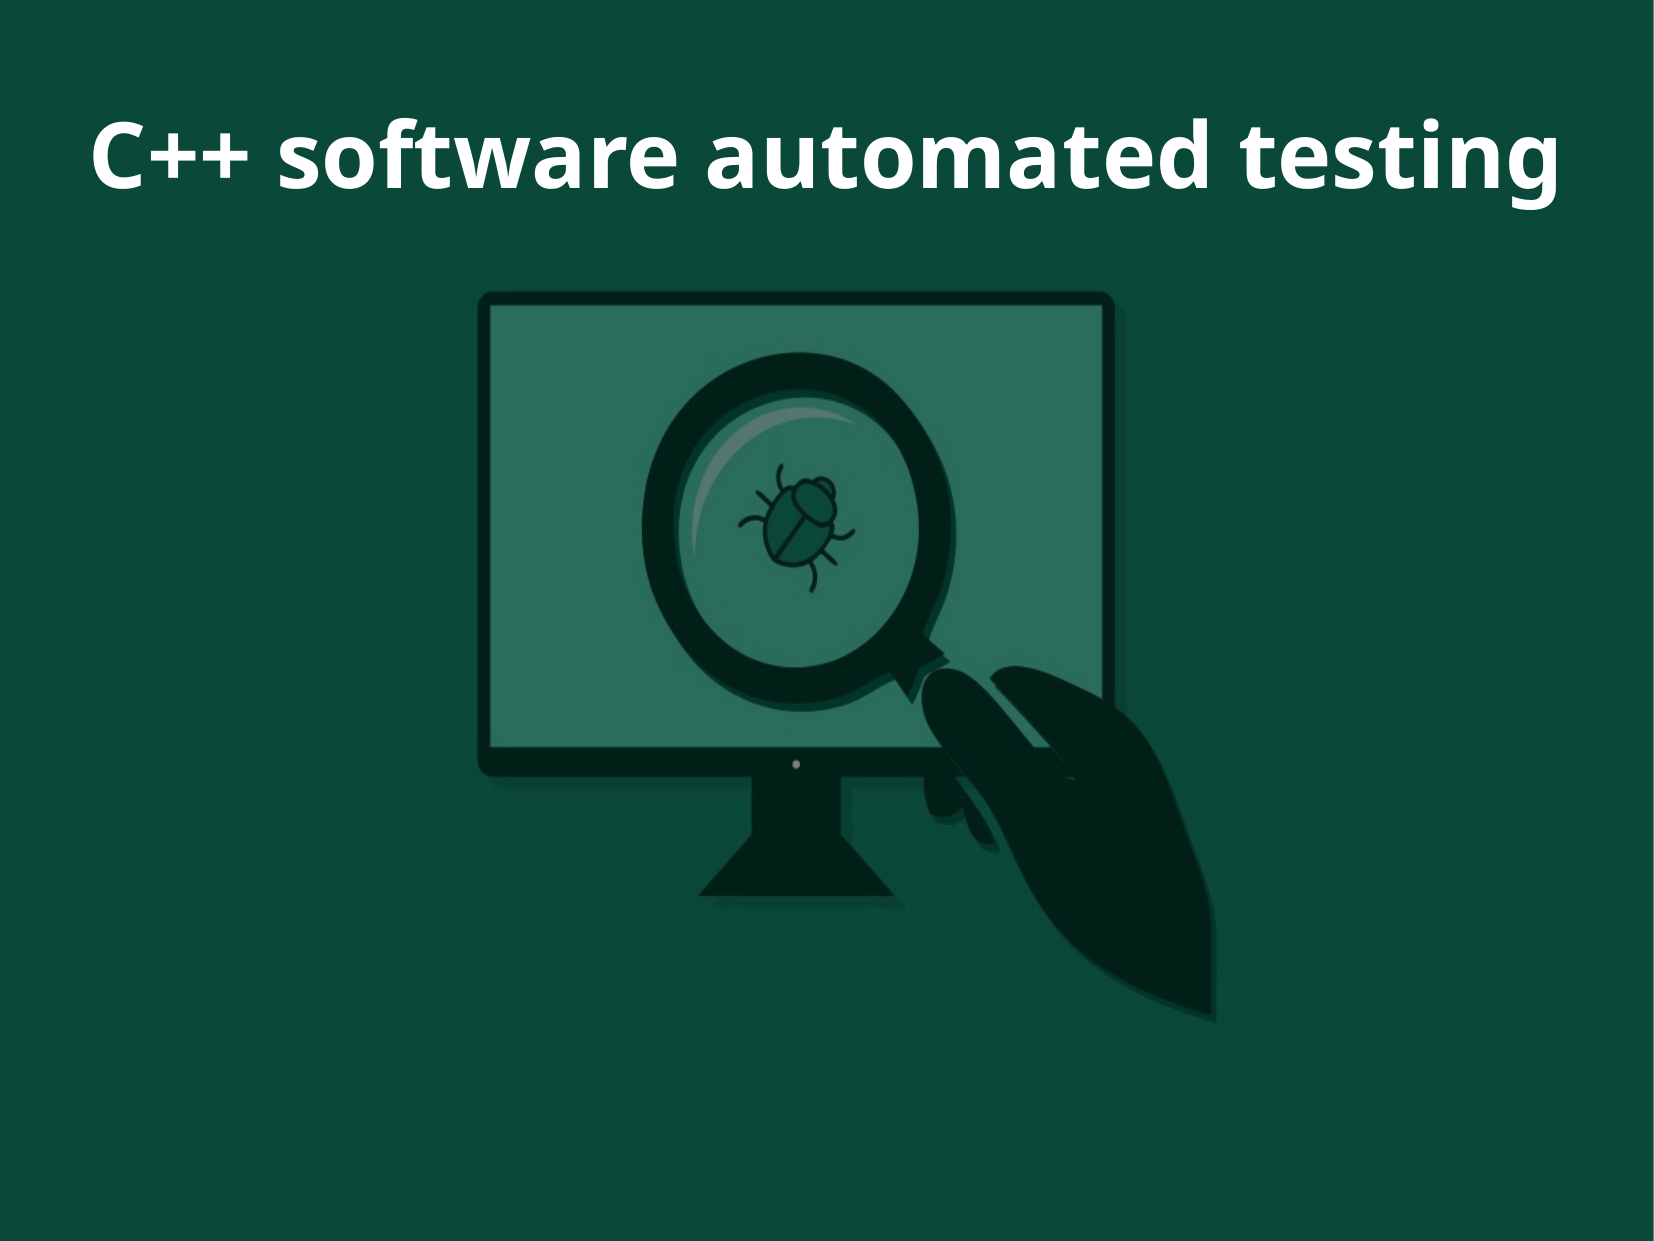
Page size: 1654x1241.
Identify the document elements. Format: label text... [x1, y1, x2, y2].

title C++ software automated testing [82, 23, 1571, 283]
picture [0, 0, 1654, 1241]
